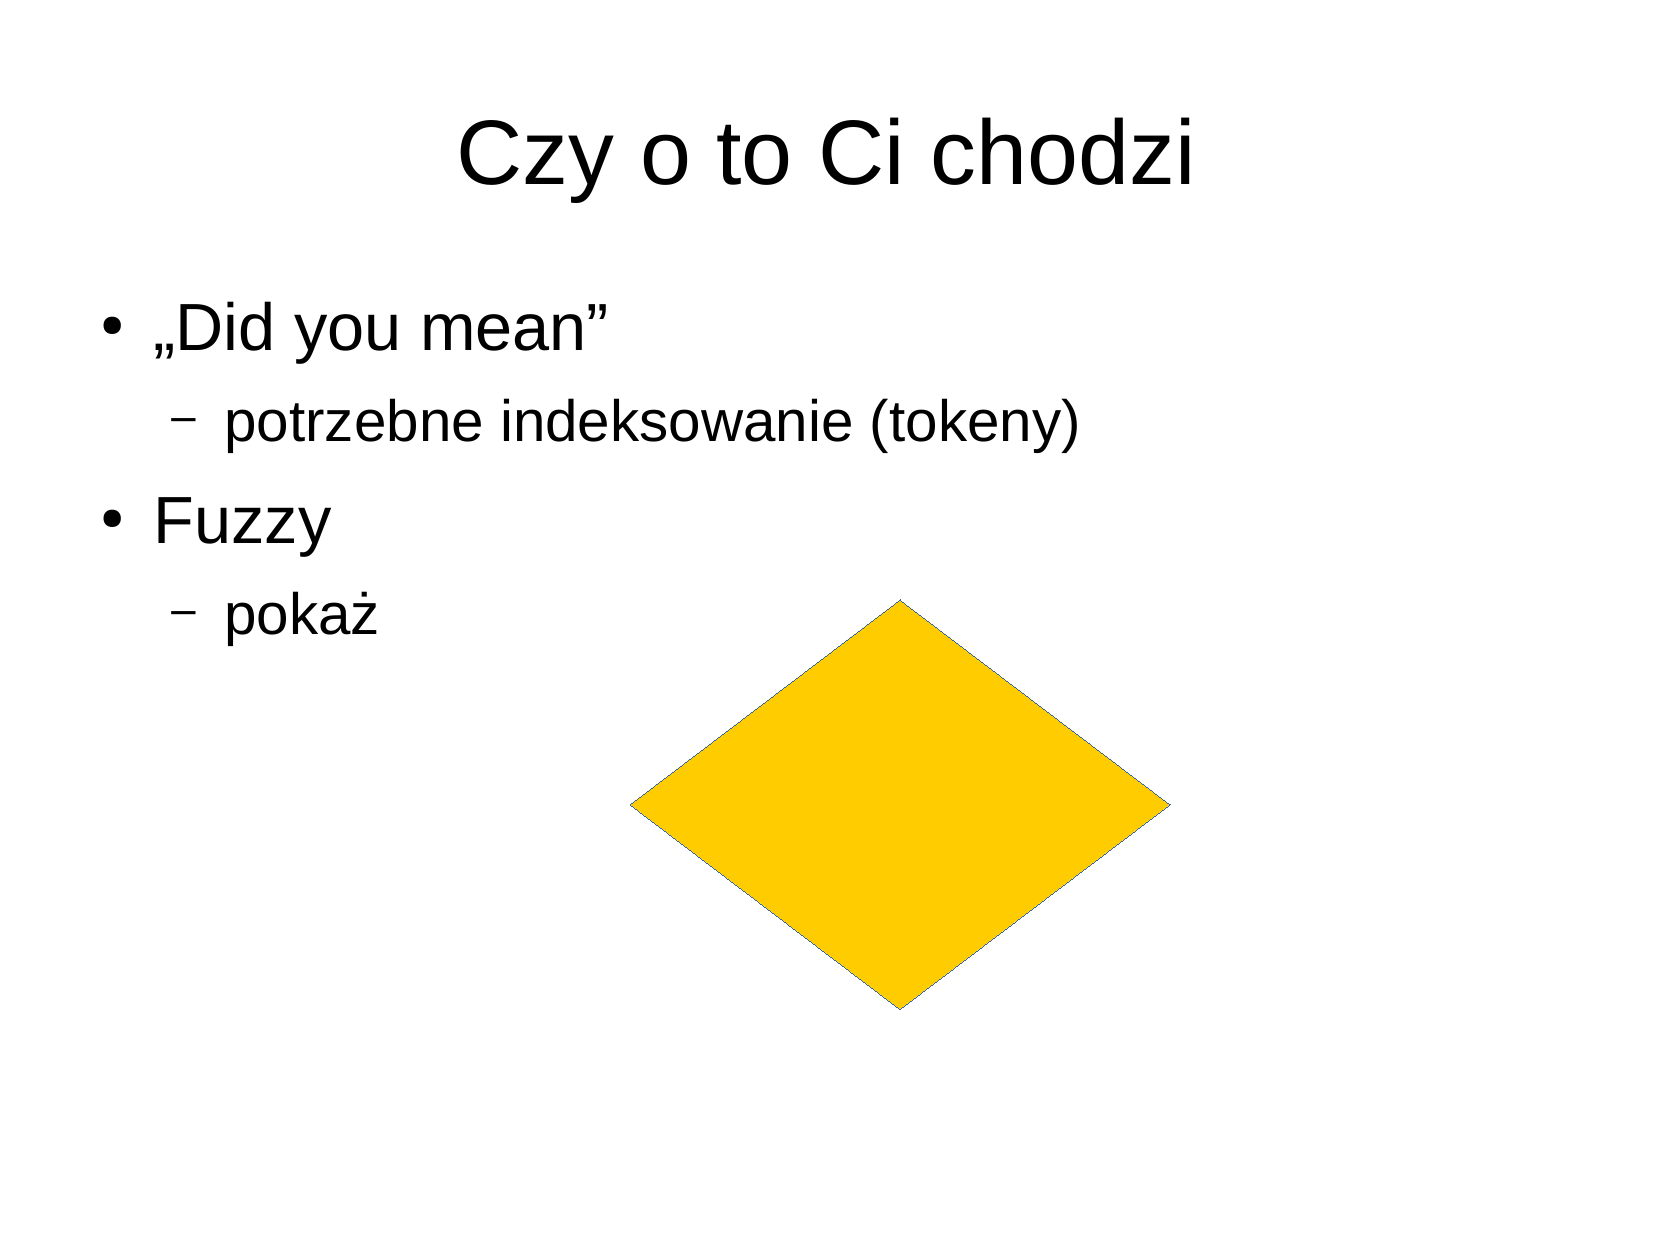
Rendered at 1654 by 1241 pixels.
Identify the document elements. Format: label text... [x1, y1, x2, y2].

list „Did you mean” potrzebne indeksowanie (tokeny) Fuzzy pokaż [82, 290, 1571, 1010]
title Czy o to Ci chodzi [82, 49, 1571, 257]
text_box [630, 599, 1171, 1010]
